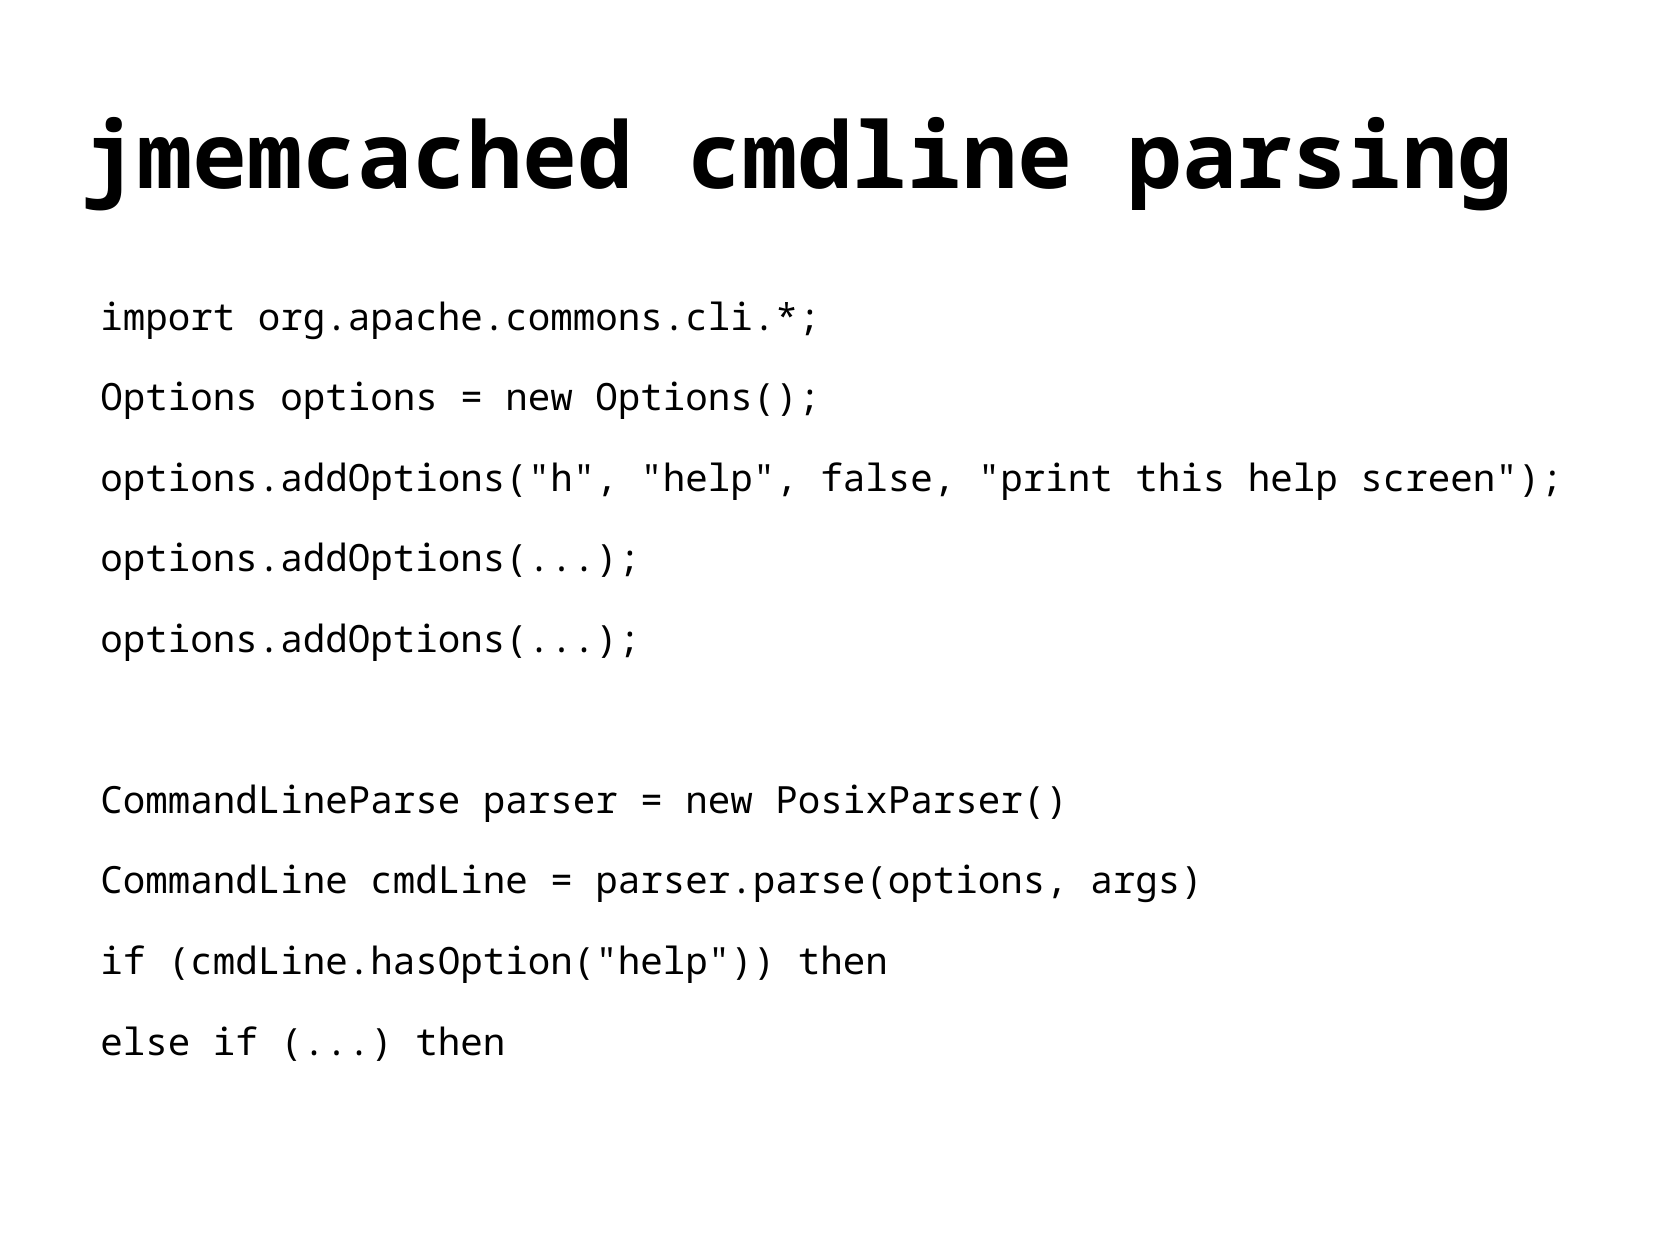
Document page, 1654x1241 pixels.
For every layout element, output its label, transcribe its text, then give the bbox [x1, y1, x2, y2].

list import org.apache.commons.cli.*; Options options = new Options(); options.addOptions("h", "help", false, "print this help screen"); options.addOptions(...); options.addOptions(...); CommandLineParse parser = new PosixParser() CommandLine cmdLine = parser.parse(options, args) if (cmdLine.hasOption("help")) then else if (...) then [82, 290, 1571, 1094]
title jmemcached cmdline parsing [82, 49, 1571, 257]
